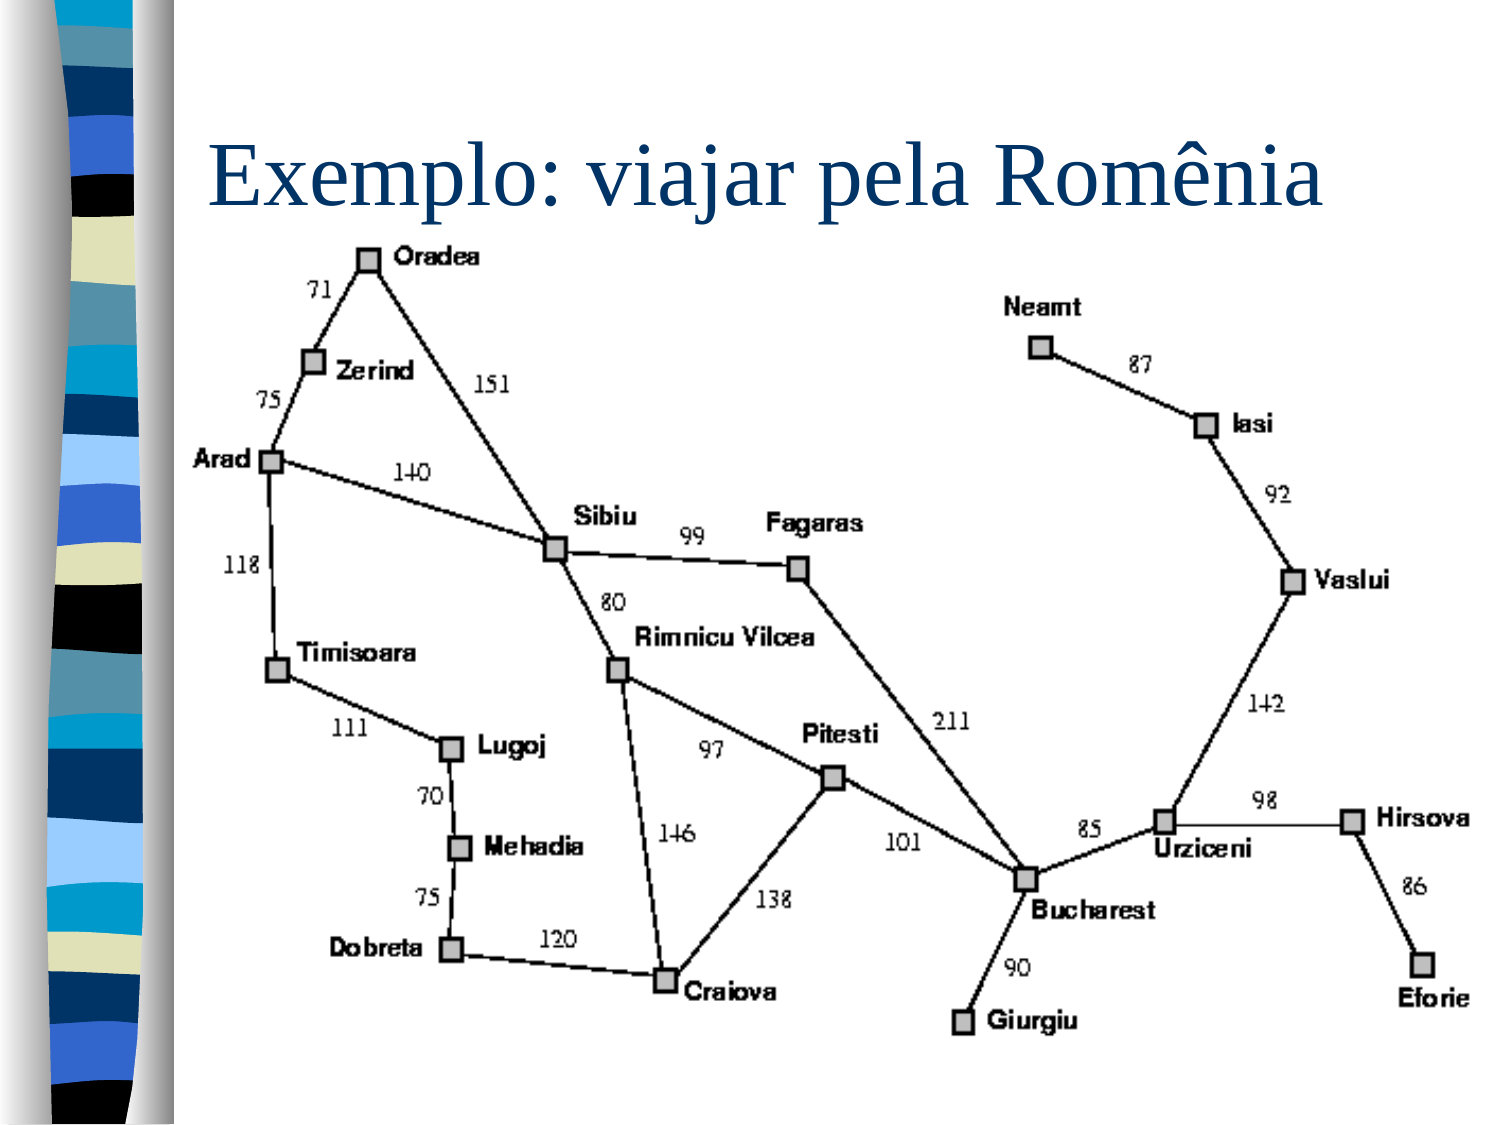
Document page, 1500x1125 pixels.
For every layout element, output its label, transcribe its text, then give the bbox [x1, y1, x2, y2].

title Exemplo: viajar pela Romênia [192, 74, 1468, 237]
picture [187, 237, 1476, 1045]
